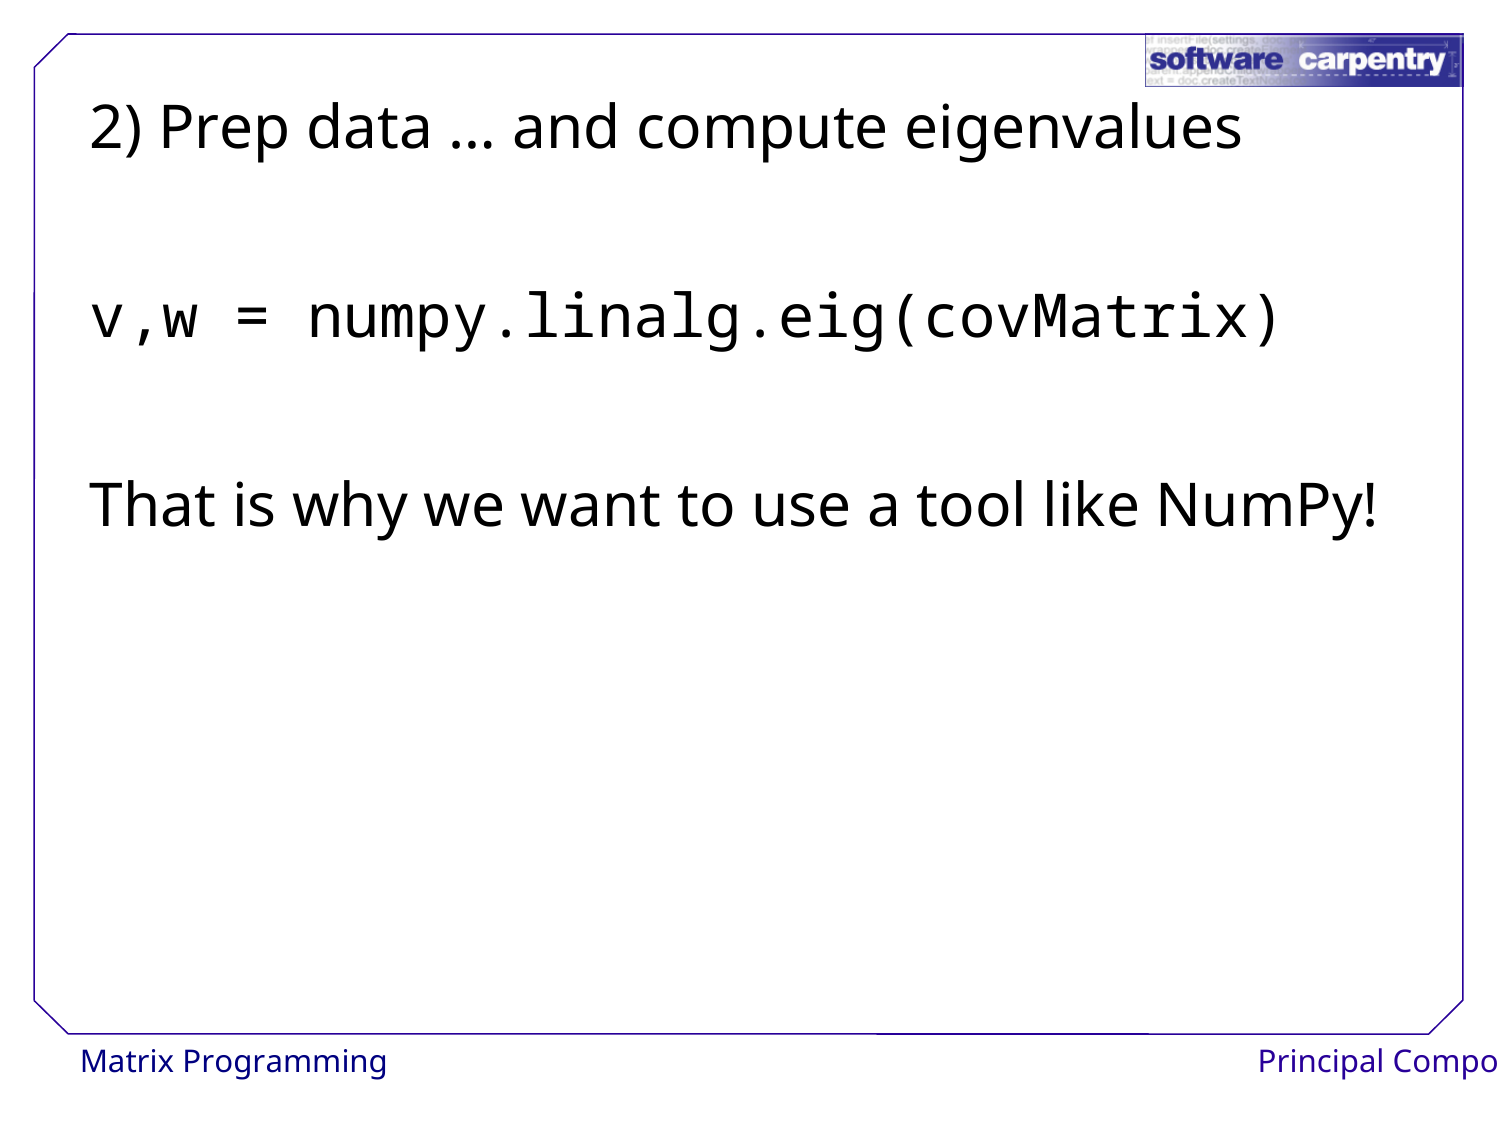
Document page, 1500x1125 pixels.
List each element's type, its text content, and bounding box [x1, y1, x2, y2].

picture [1145, 33, 1464, 87]
list 2) Prep data … and compute eigenvalues v,w = numpy.linalg.eig(covMatrix) That is why we want to use a tool like NumPy! [75, 87, 1426, 1005]
